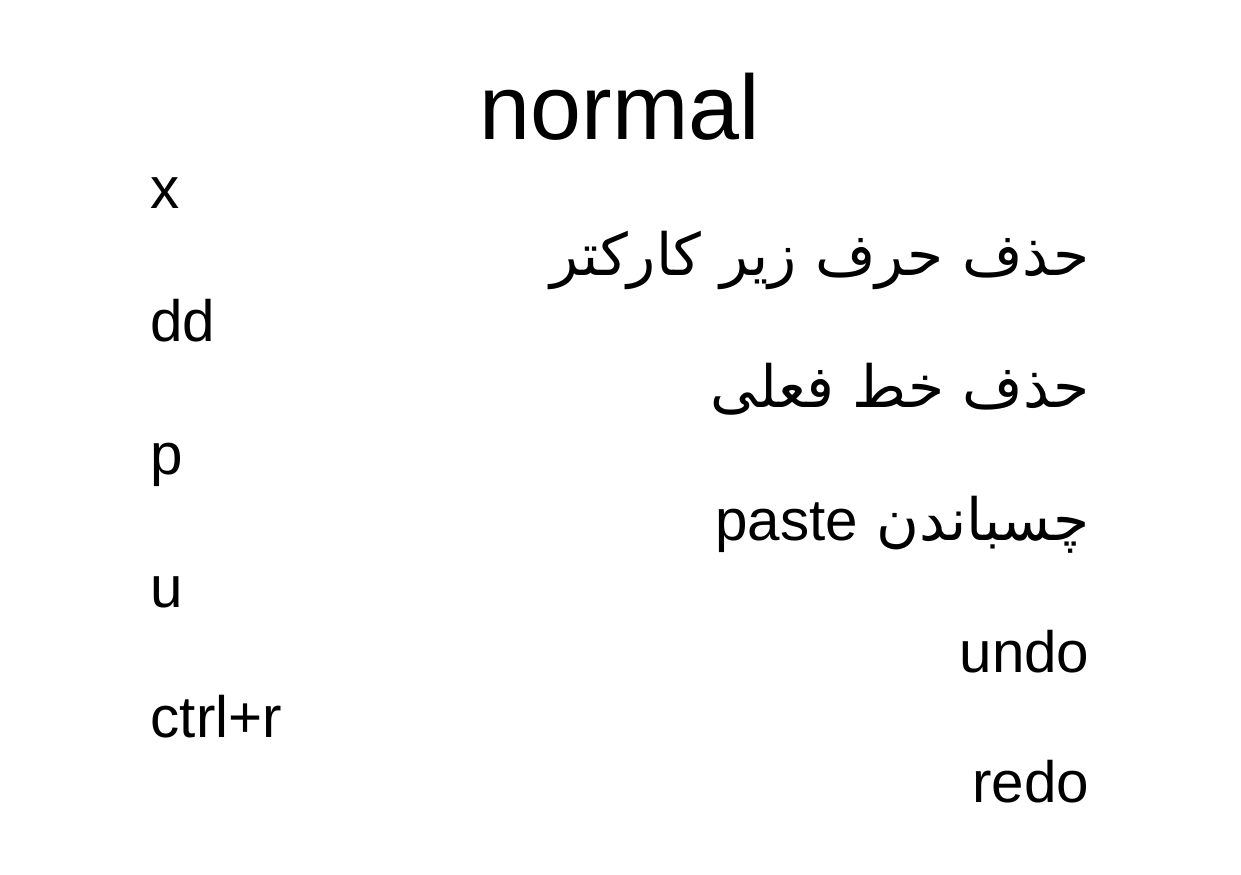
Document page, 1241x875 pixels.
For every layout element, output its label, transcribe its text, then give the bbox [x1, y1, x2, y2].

subtitle x حذف حرف زیر کارکتر dd حذف خط فعلی p چسباندن paste u undo ctrl+r redo [115, 155, 1125, 815]
title normal [62, 34, 1179, 181]
